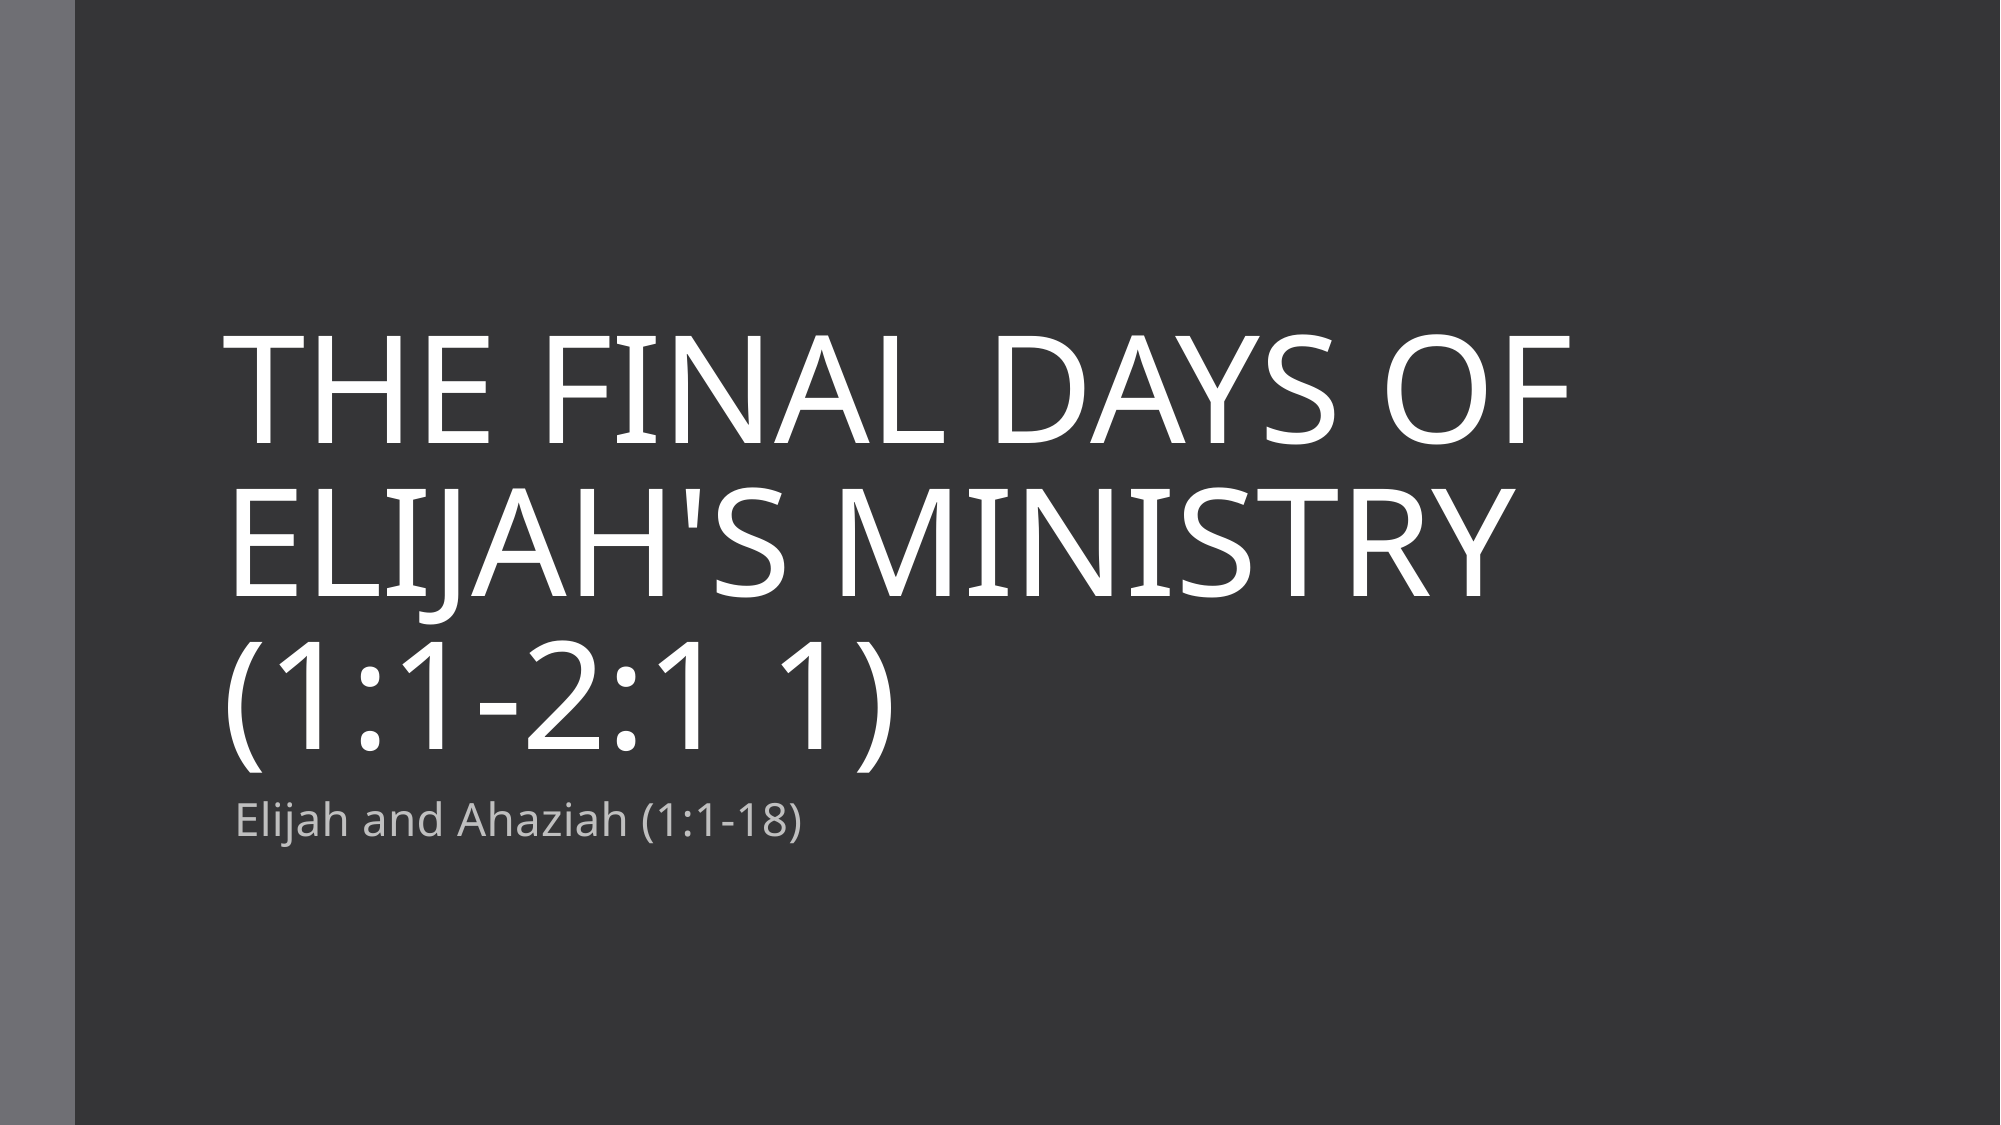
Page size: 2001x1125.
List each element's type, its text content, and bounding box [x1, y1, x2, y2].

subtitle Elijah and Ahaziah (1:1-18) [206, 787, 1752, 1066]
title THE FINAL DAYS OF ELIJAH'S MINISTRY (1:1-2:1 1) [206, 124, 1752, 787]
